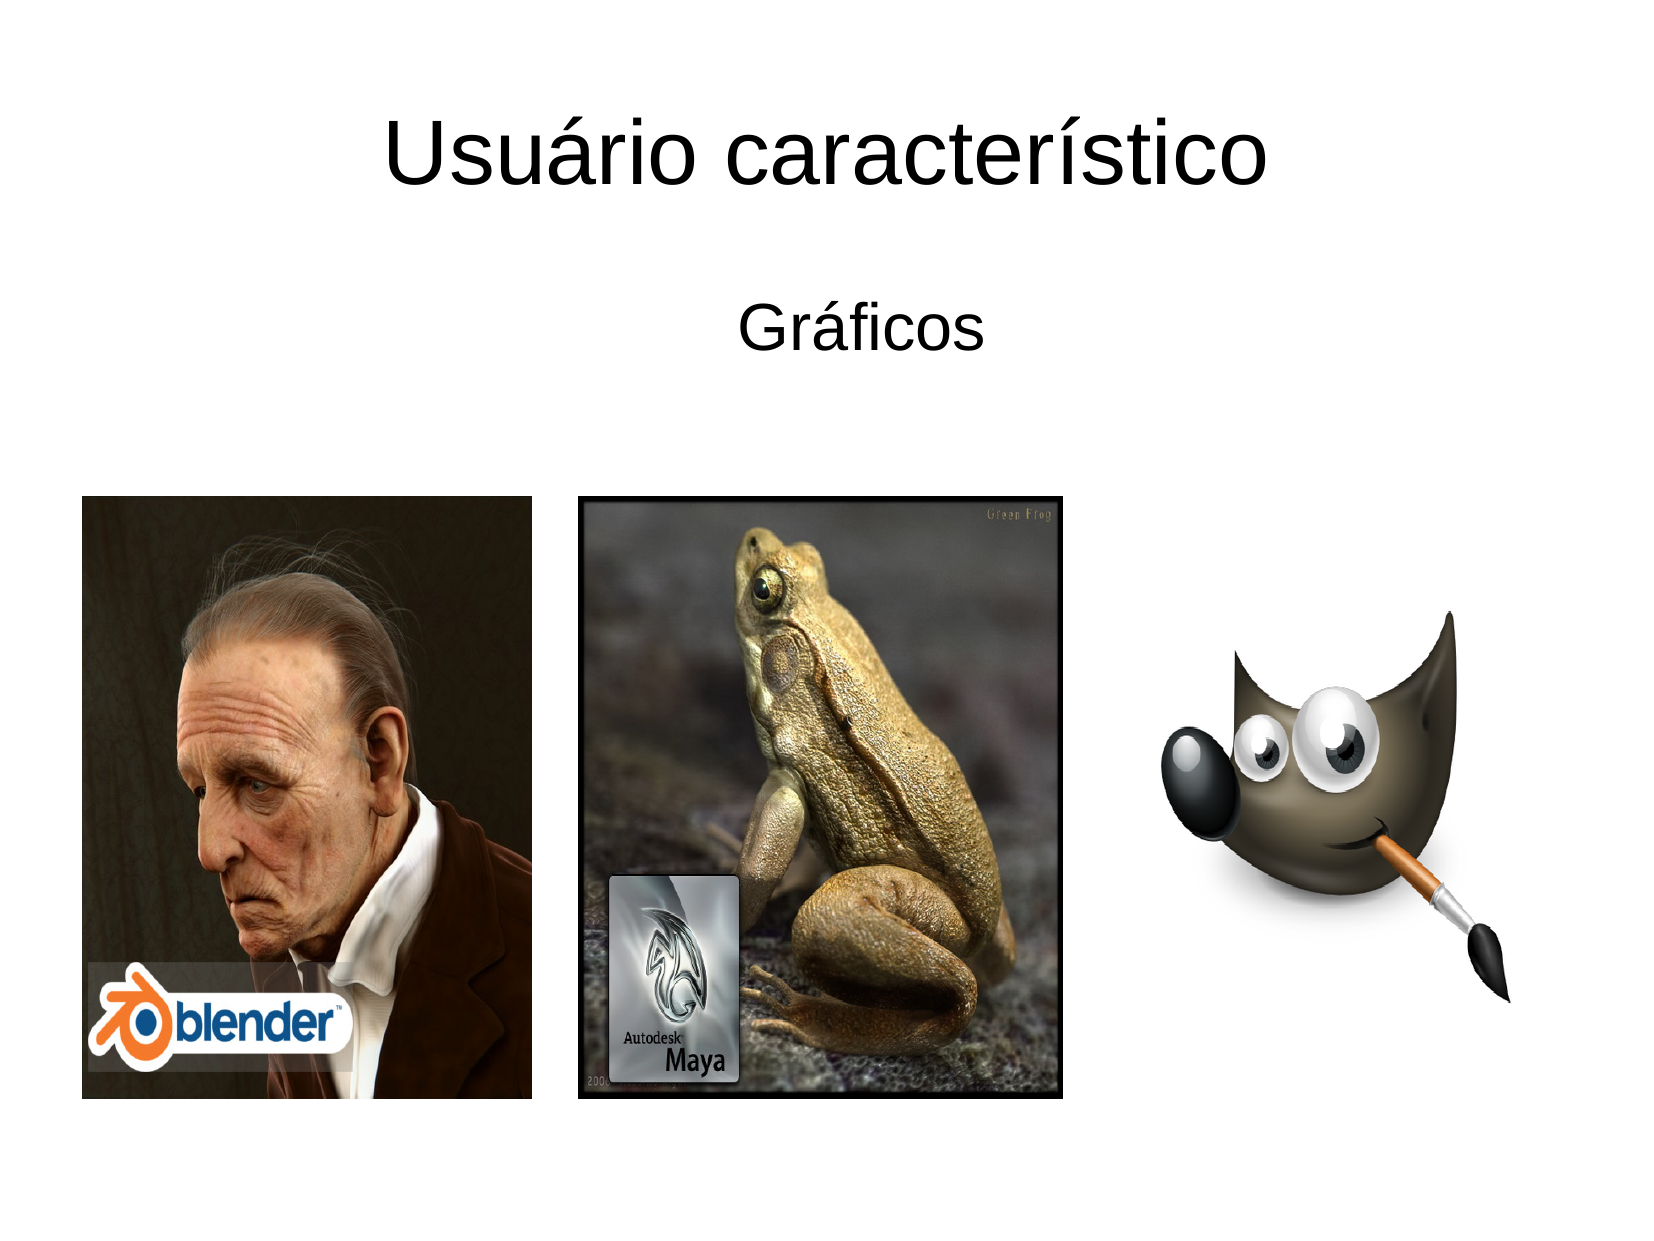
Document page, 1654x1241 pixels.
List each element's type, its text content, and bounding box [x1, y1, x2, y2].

picture [1104, 496, 1559, 1087]
picture [82, 496, 532, 1099]
picture [578, 496, 1063, 1099]
list Gráficos [82, 290, 1571, 426]
title Usuário característico [82, 49, 1571, 257]
